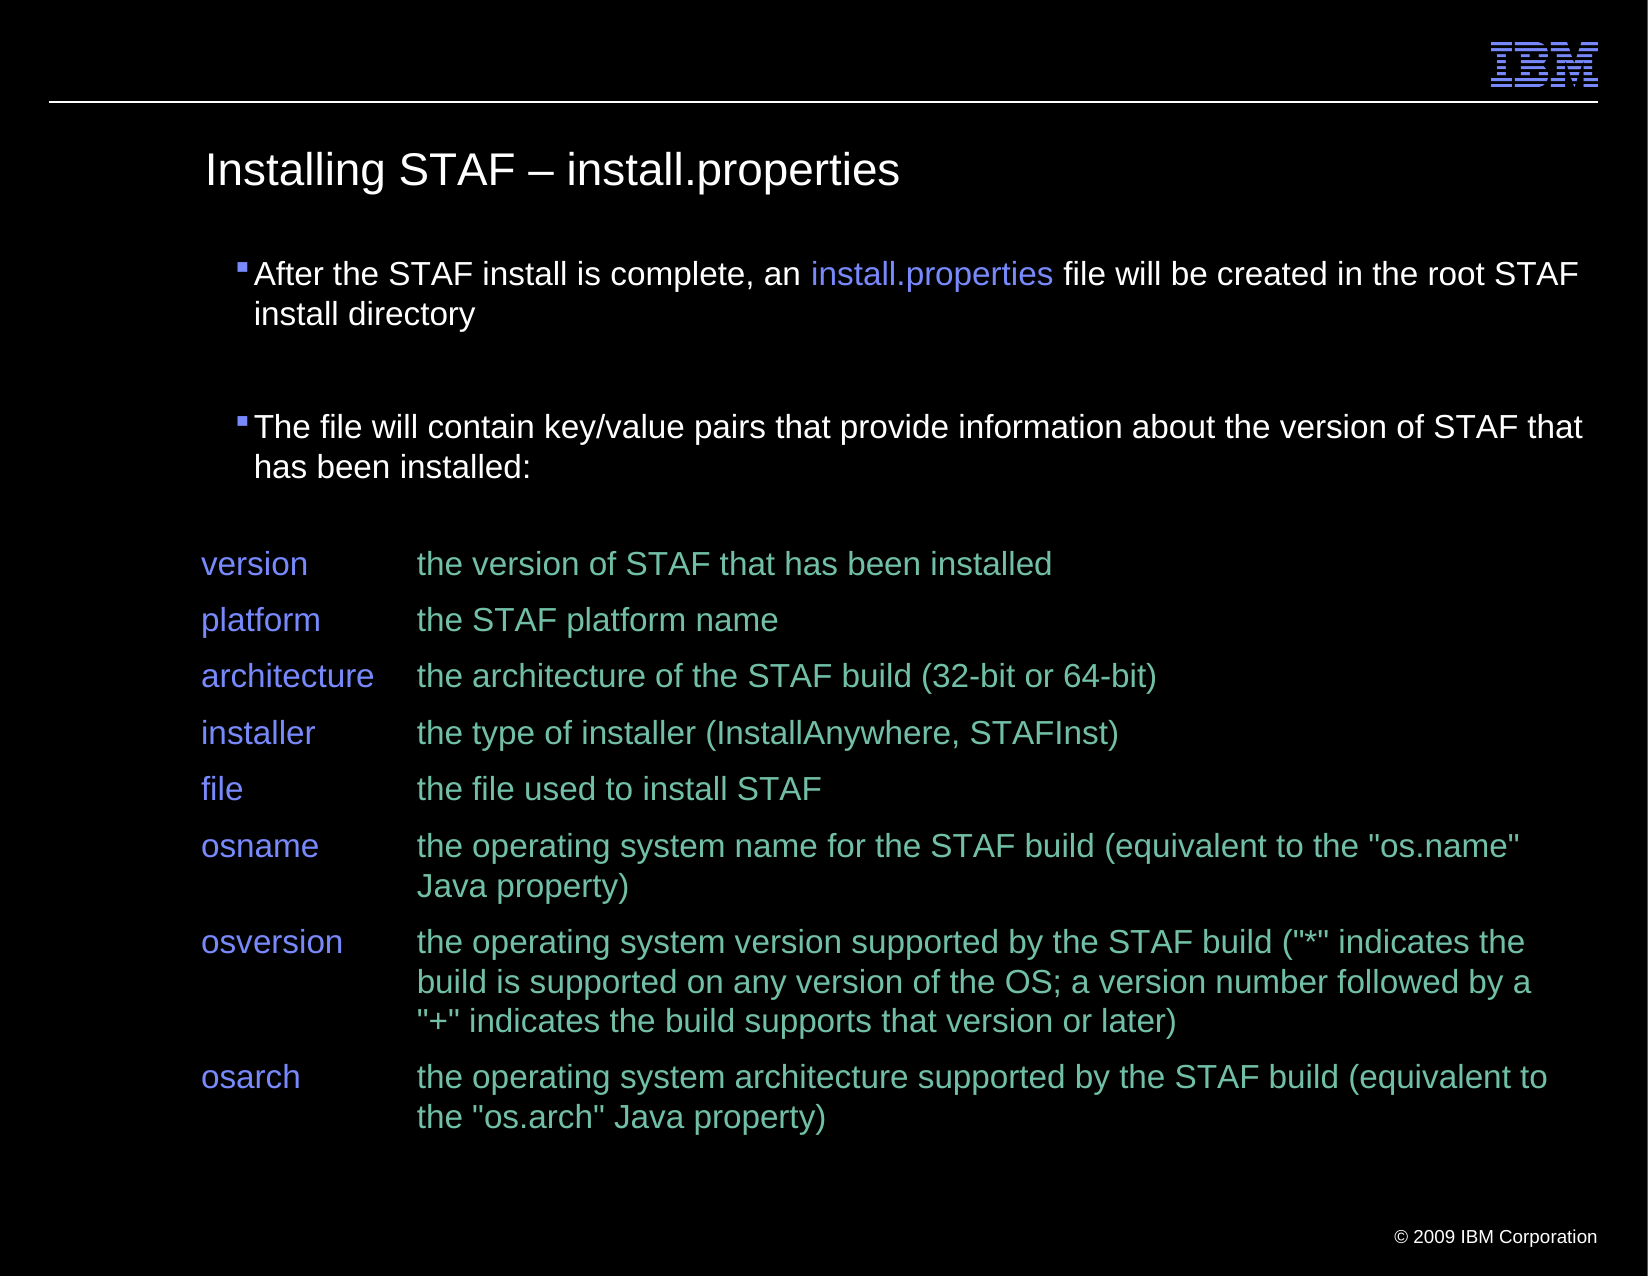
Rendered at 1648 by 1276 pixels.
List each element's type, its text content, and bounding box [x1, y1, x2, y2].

table_header version [186, 534, 402, 591]
table_cell the operating system architecture supported by the STAF build (equivalent to the "os.arch" Java property) [402, 1047, 1586, 1143]
table_cell the operating system version supported by the STAF build ("*" indicates the build is supported on any version of the OS; a version number followed by a "+" indicates the build supports that version or later) [402, 912, 1586, 1047]
title Installing STAF – install.properties [188, 137, 1648, 231]
table_cell osarch [186, 1047, 402, 1143]
table_cell the architecture of the STAF build (32-bit or 64-bit) [402, 647, 1586, 703]
table_header the version of STAF that has been installed [402, 534, 1586, 591]
table_cell osname [186, 817, 402, 912]
picture [1491, 42, 1598, 87]
table_cell installer [186, 703, 402, 759]
table_cell architecture [186, 647, 402, 703]
table_cell the type of installer (InstallAnywhere, STAFInst) [402, 703, 1586, 759]
table_cell file [186, 759, 402, 817]
text_box After the STAF install is complete, an install.properties file will be created in the root STAF install directory The file will contain key/value pairs that provide information about the version of STAF that has been installed: [235, 252, 1599, 486]
table_cell the STAF platform name [402, 591, 1586, 647]
table_cell platform [186, 591, 402, 647]
table_cell the operating system name for the STAF build (equivalent to the "os.name" Java property) [402, 817, 1586, 912]
table_cell osversion [186, 912, 402, 1047]
table_cell the file used to install STAF [402, 759, 1586, 817]
